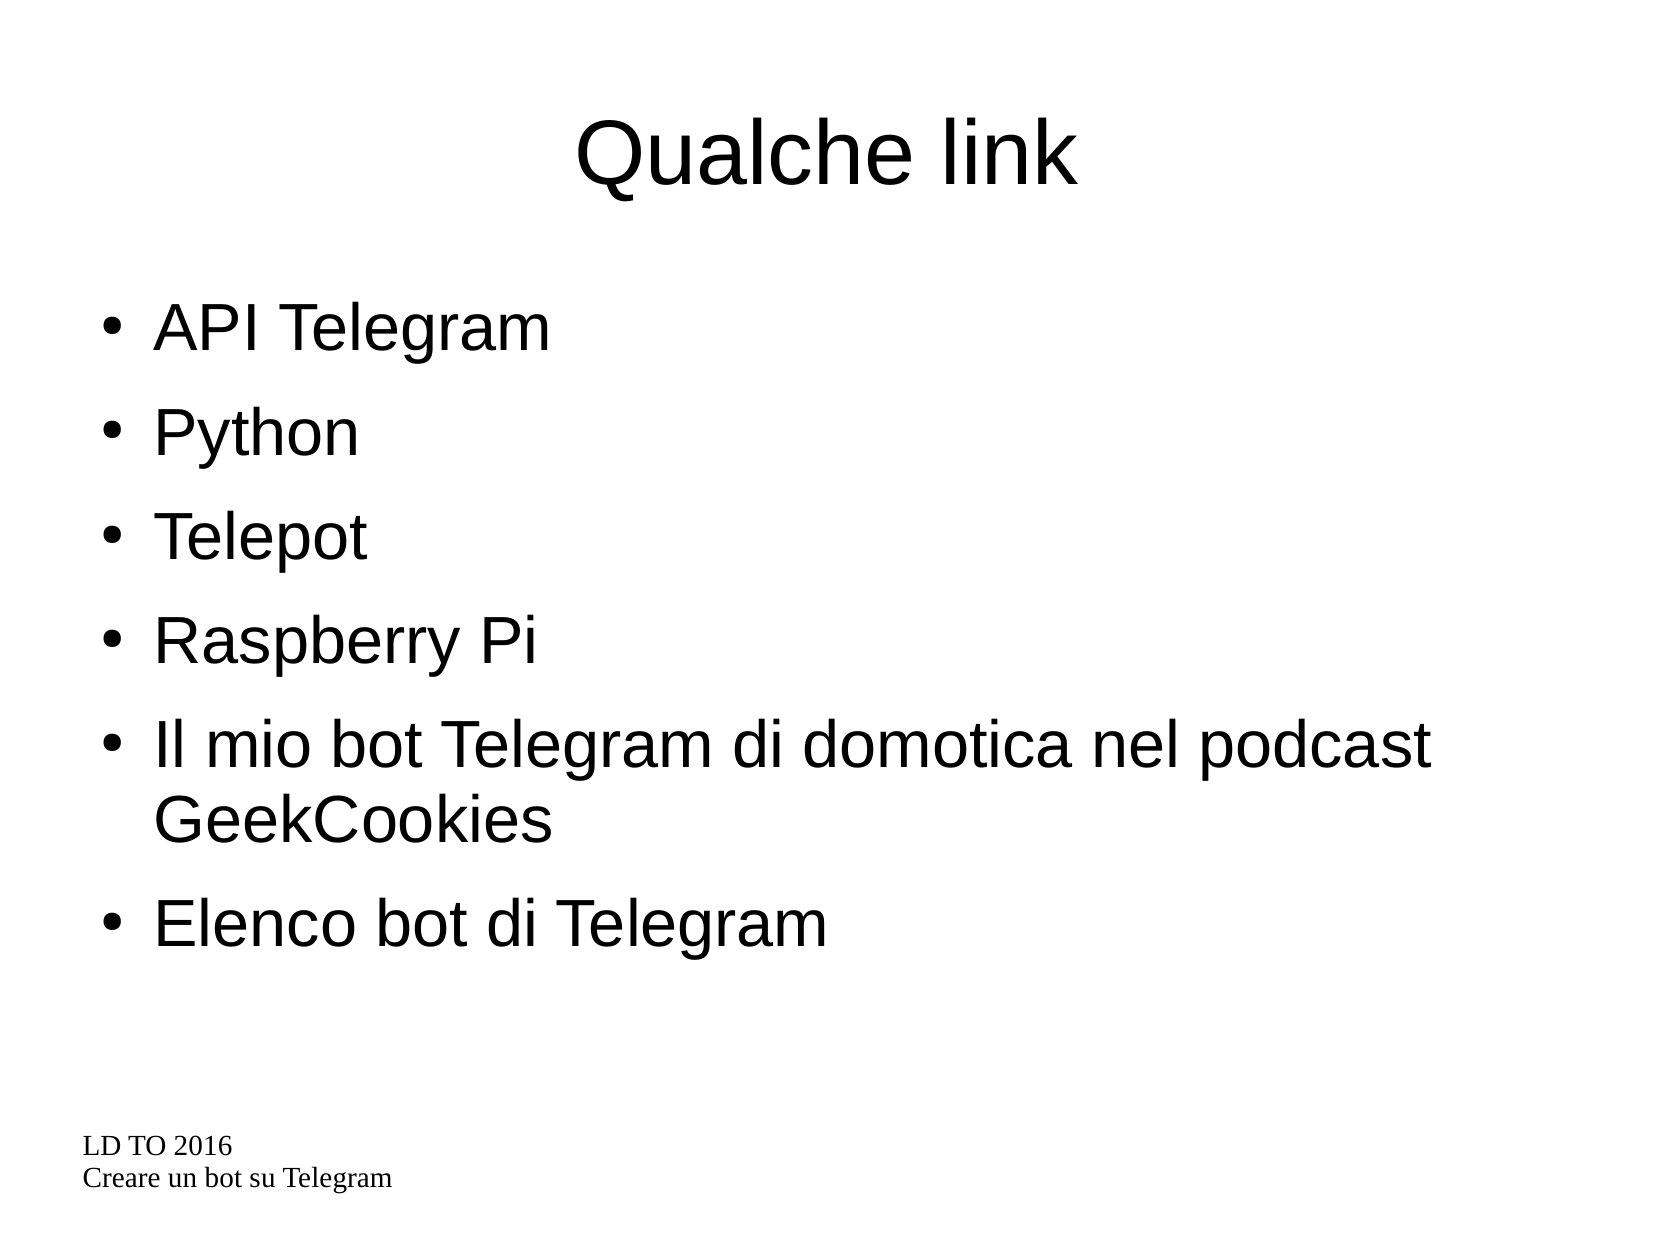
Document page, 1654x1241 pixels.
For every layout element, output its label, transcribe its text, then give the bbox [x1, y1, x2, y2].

list API Telegram Python Telepot Raspberry Pi Il mio bot Telegram di domotica nel podcast GeekCookies Elenco bot di Telegram [82, 290, 1571, 1010]
title Qualche link [82, 49, 1571, 257]
